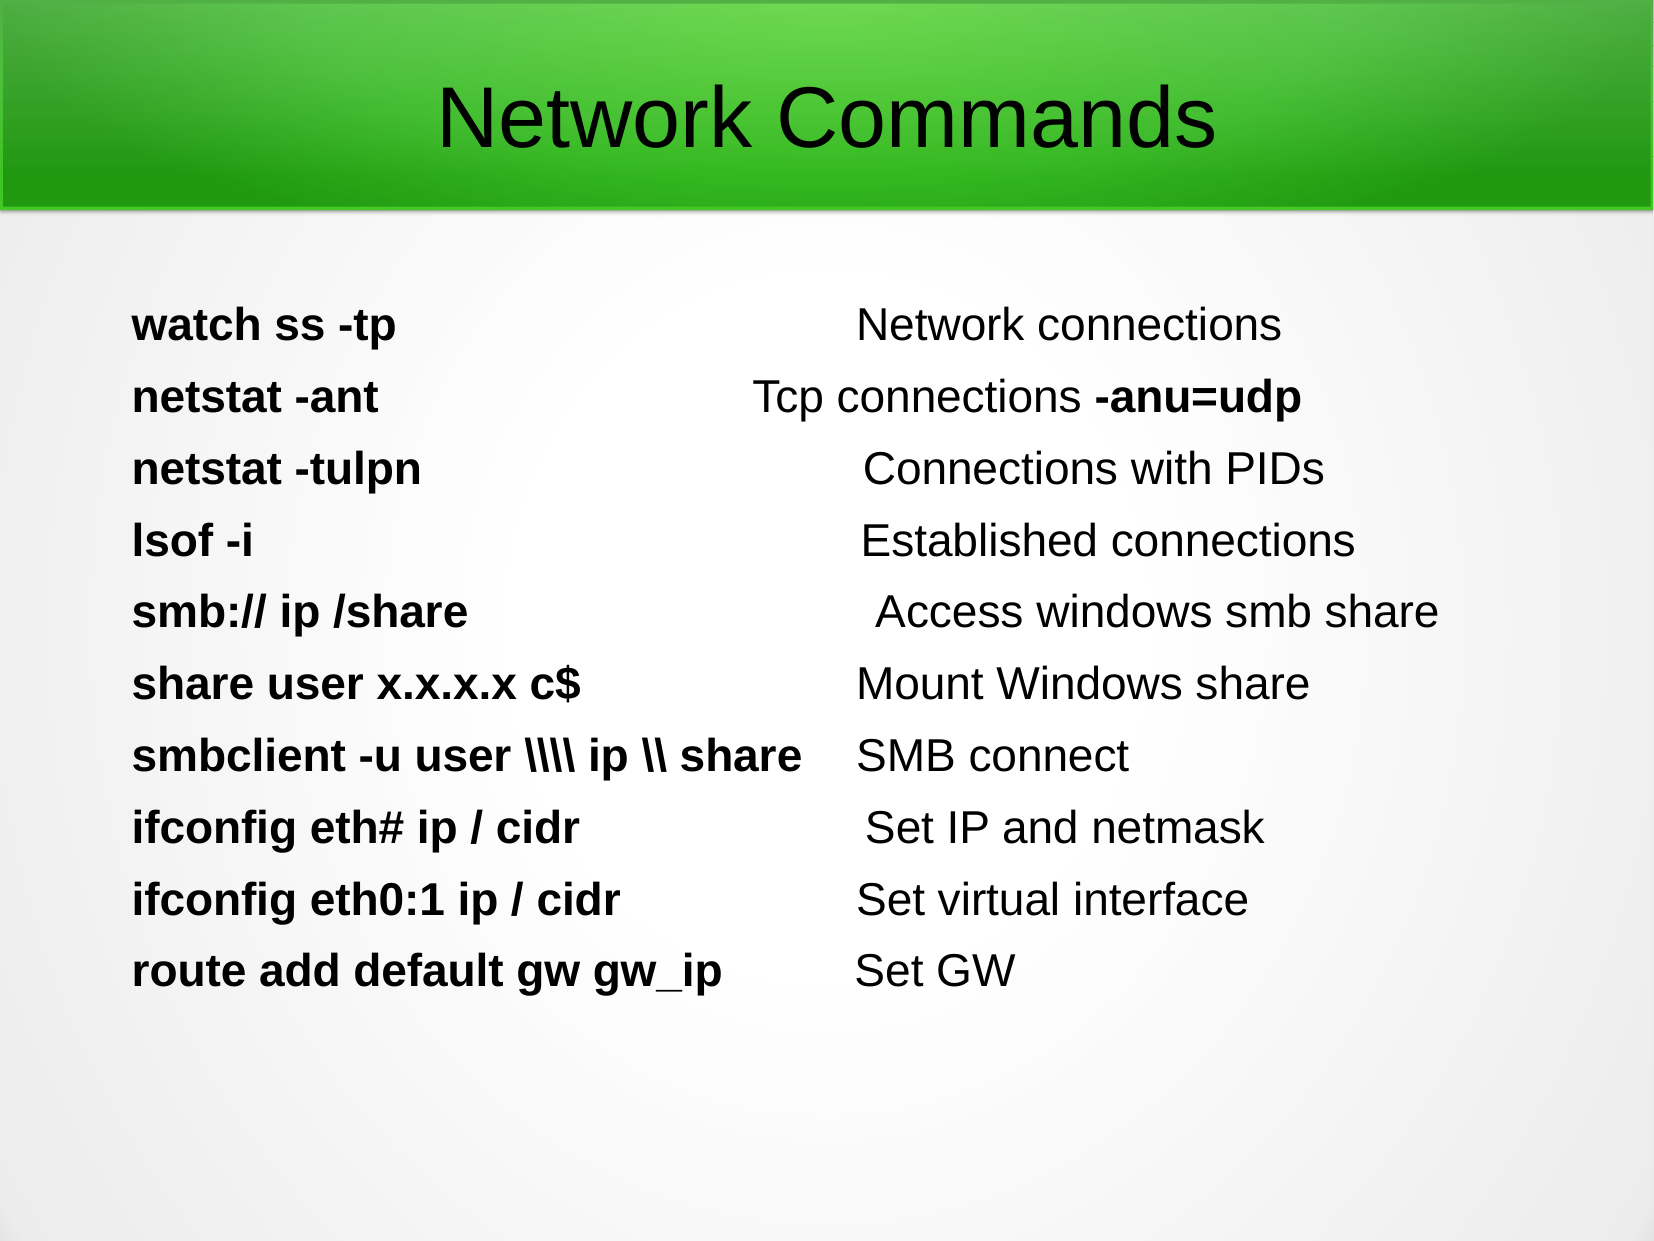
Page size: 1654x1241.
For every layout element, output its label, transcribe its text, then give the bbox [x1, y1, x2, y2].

list watch ss -tp Network connections netstat -ant Tcp connections -anu=udp netstat -tulpn Connections with PIDs lsof -i Established connections smb:// ip /share Access windows smb share share user x.x.x.x c$ Mount Windows share smbclient -u user \\\\ ip \\ share SMB connect ifconfig eth# ip / cidr Set IP and netmask ifconfig eth0:1 ip / cidr Set virtual interface route add default gw gw_ip Set GW [82, 299, 1571, 1019]
title Network Commands [82, 47, 1571, 189]
